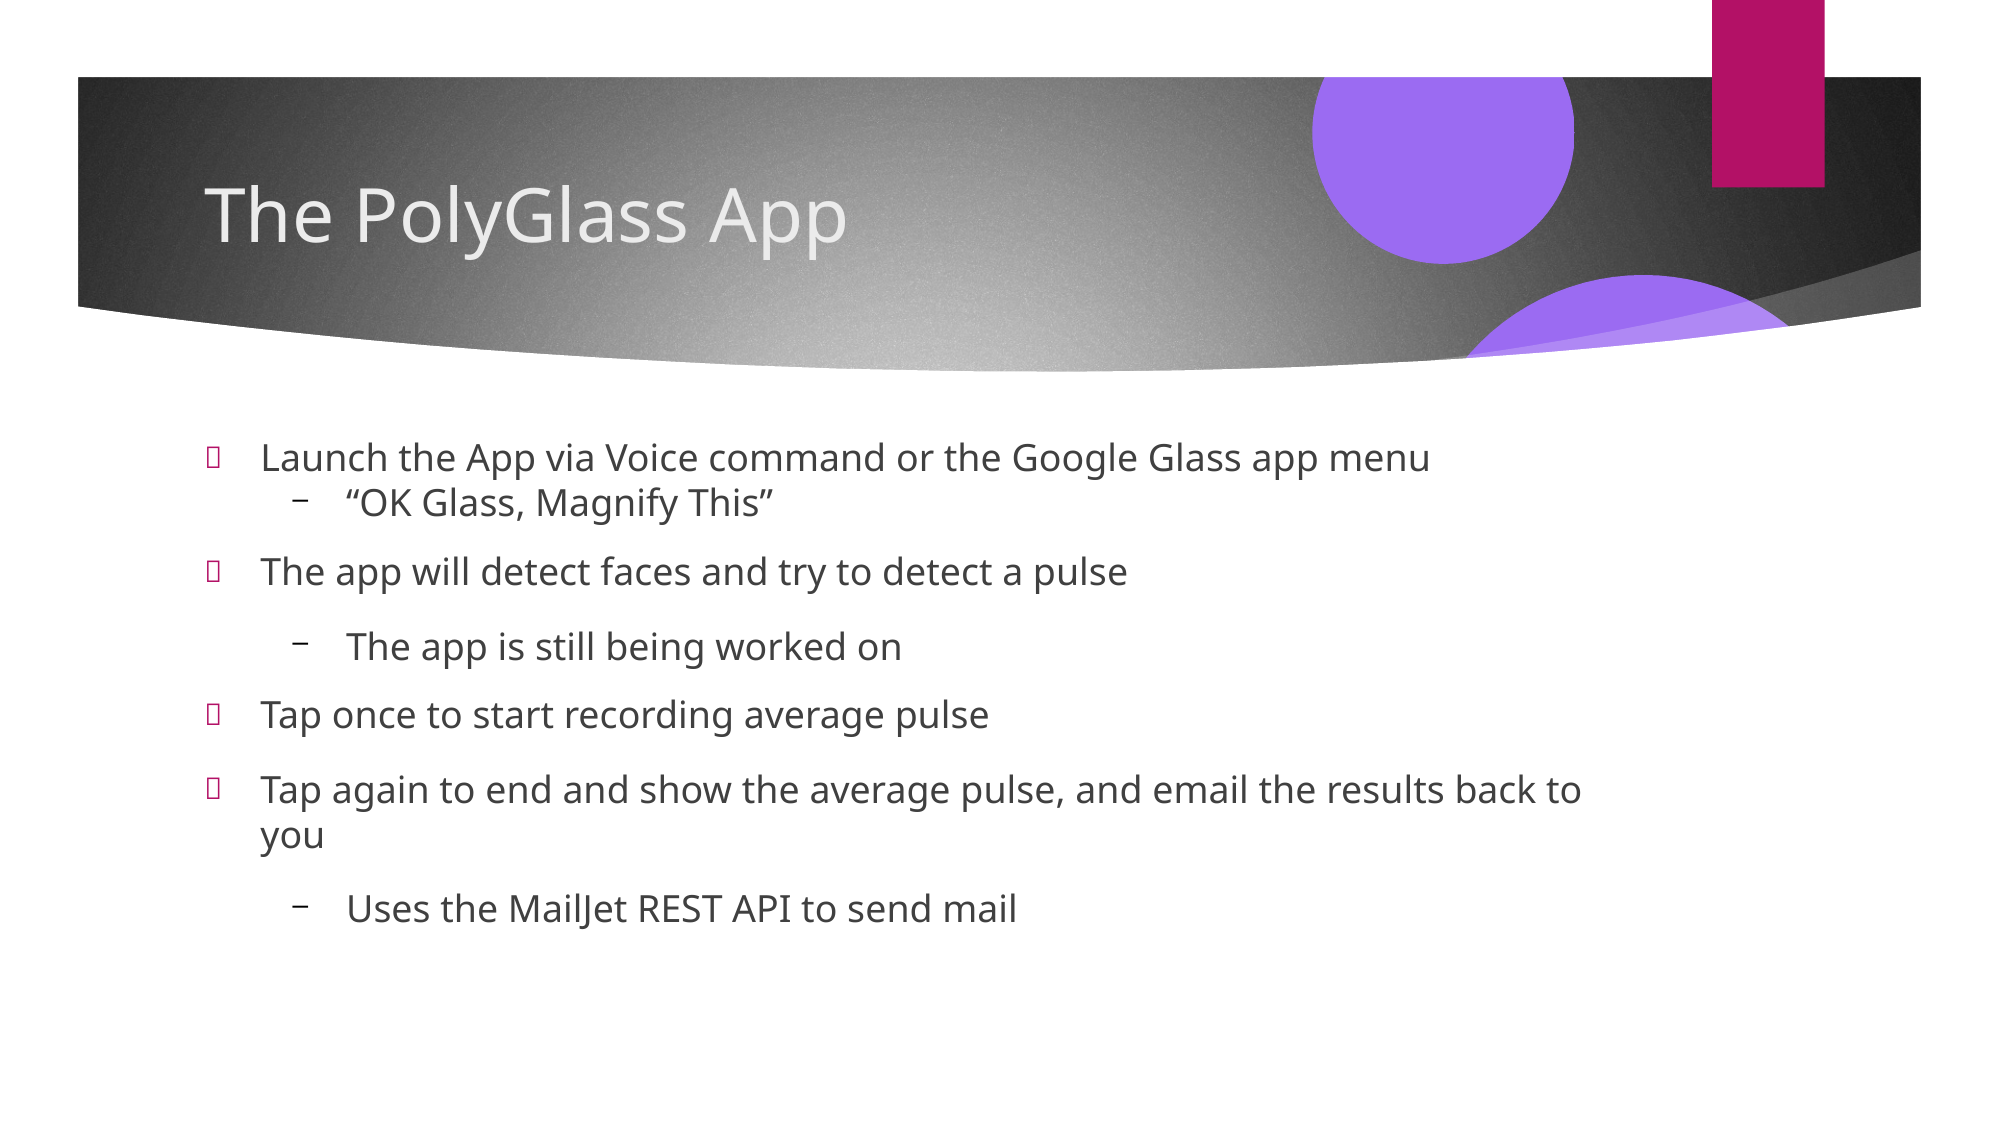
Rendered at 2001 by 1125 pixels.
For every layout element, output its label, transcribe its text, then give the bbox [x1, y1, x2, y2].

picture [1564, 78, 1920, 300]
title The PolyGlass App [189, 159, 1627, 276]
picture [79, 78, 1613, 371]
list Launch the App via Voice command or the Google Glass app menu “OK Glass, Magnify This” The app will detect faces and try to detect a pulse The app is still being worked on Tap once to start recording average pulse Tap again to end and show the average pulse, and email the results back to you Uses the MailJet REST API to send mail [189, 427, 1638, 988]
